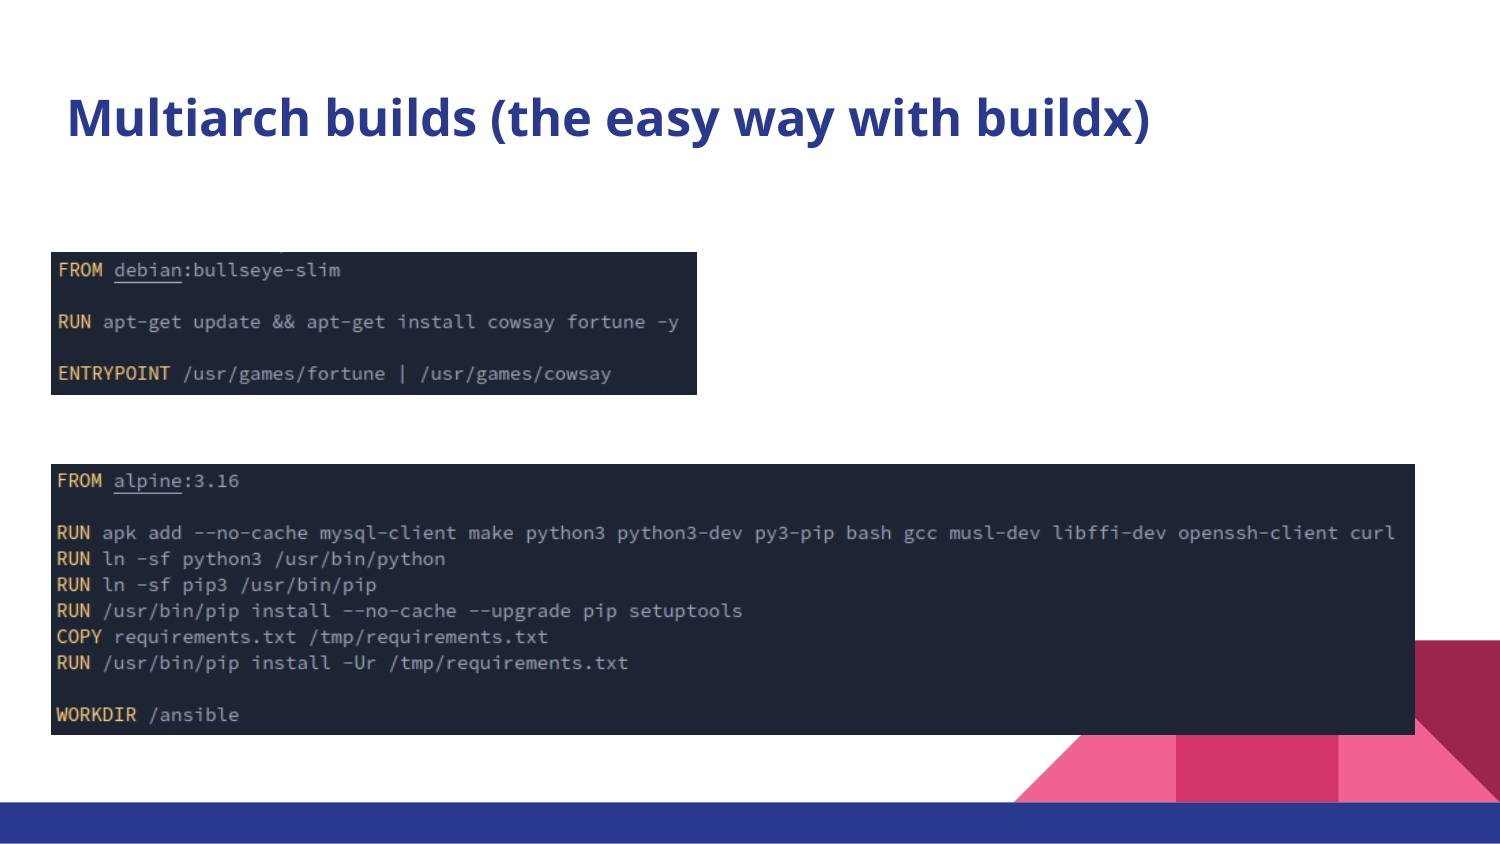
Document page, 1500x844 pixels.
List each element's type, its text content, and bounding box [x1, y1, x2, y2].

picture [51, 252, 697, 395]
picture [51, 464, 1415, 735]
title Multiarch builds (the easy way with buildx) [51, 67, 1449, 167]
